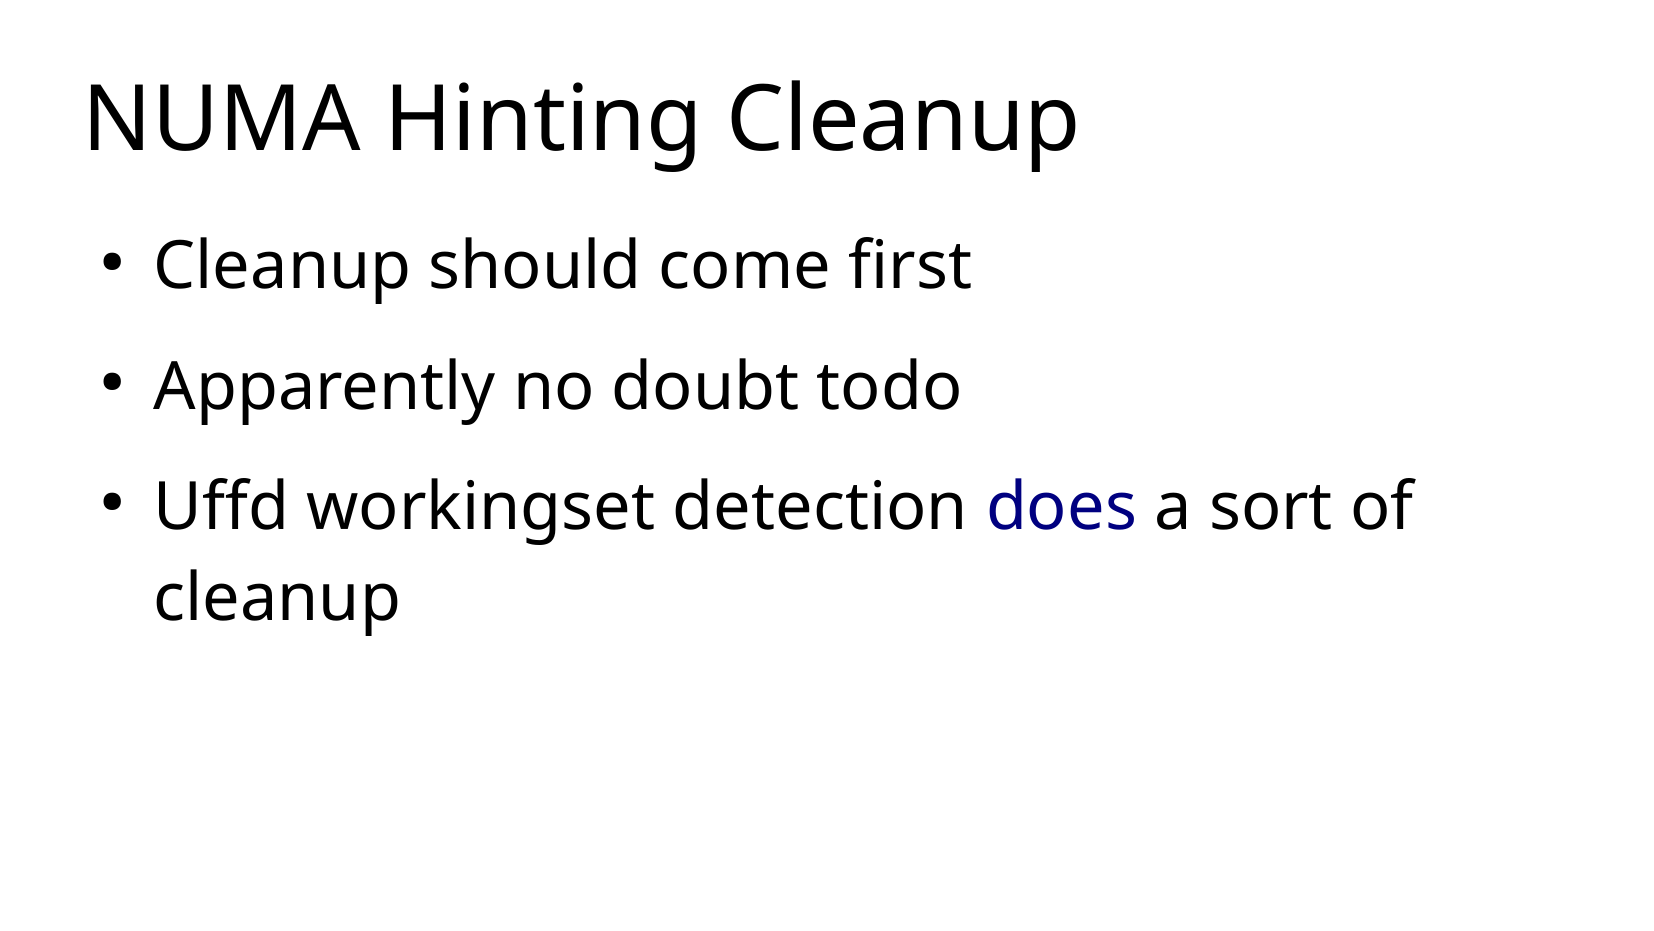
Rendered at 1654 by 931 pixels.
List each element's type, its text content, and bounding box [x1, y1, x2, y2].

list Cleanup should come first Apparently no doubt todo Uffd workingset detection does a sort of cleanup [82, 217, 1571, 758]
title NUMA Hinting Cleanup [82, 37, 1571, 193]
